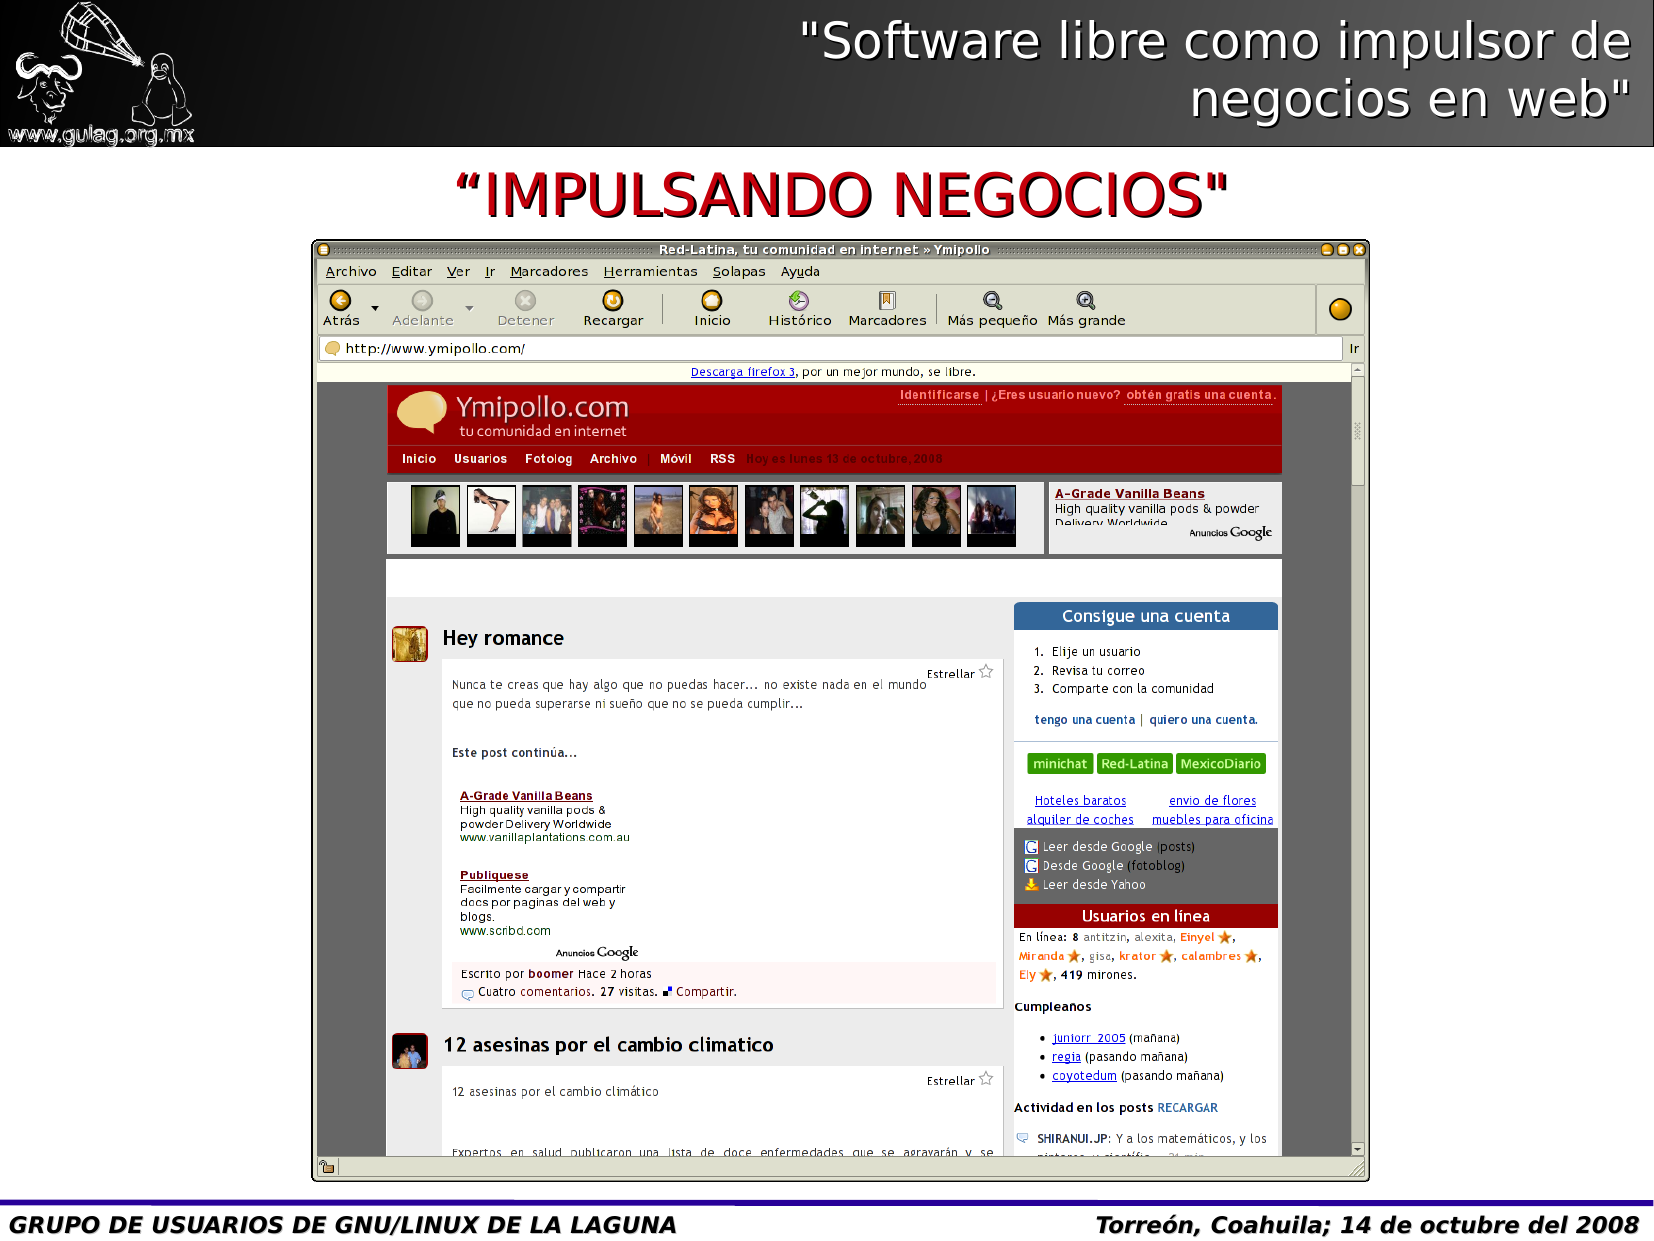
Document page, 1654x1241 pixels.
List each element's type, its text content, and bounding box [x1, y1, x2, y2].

text_box [0, 0, 5, 147]
picture [311, 239, 1370, 1182]
text_box "Software libre como impulsor de negocios en web" [750, 4, 1648, 136]
text_box GRUPO DE USUARIOS DE GNU/LINUX DE LA LAGUNA [0, 1204, 694, 1241]
text_box Torreón, Coahuila; 14 de octubre del 2008 [1080, 1204, 1654, 1241]
picture [5, 0, 197, 148]
text_box [197, 0, 1654, 147]
text_box “IMPULSANDO NEGOCIOS" [88, 153, 1595, 237]
